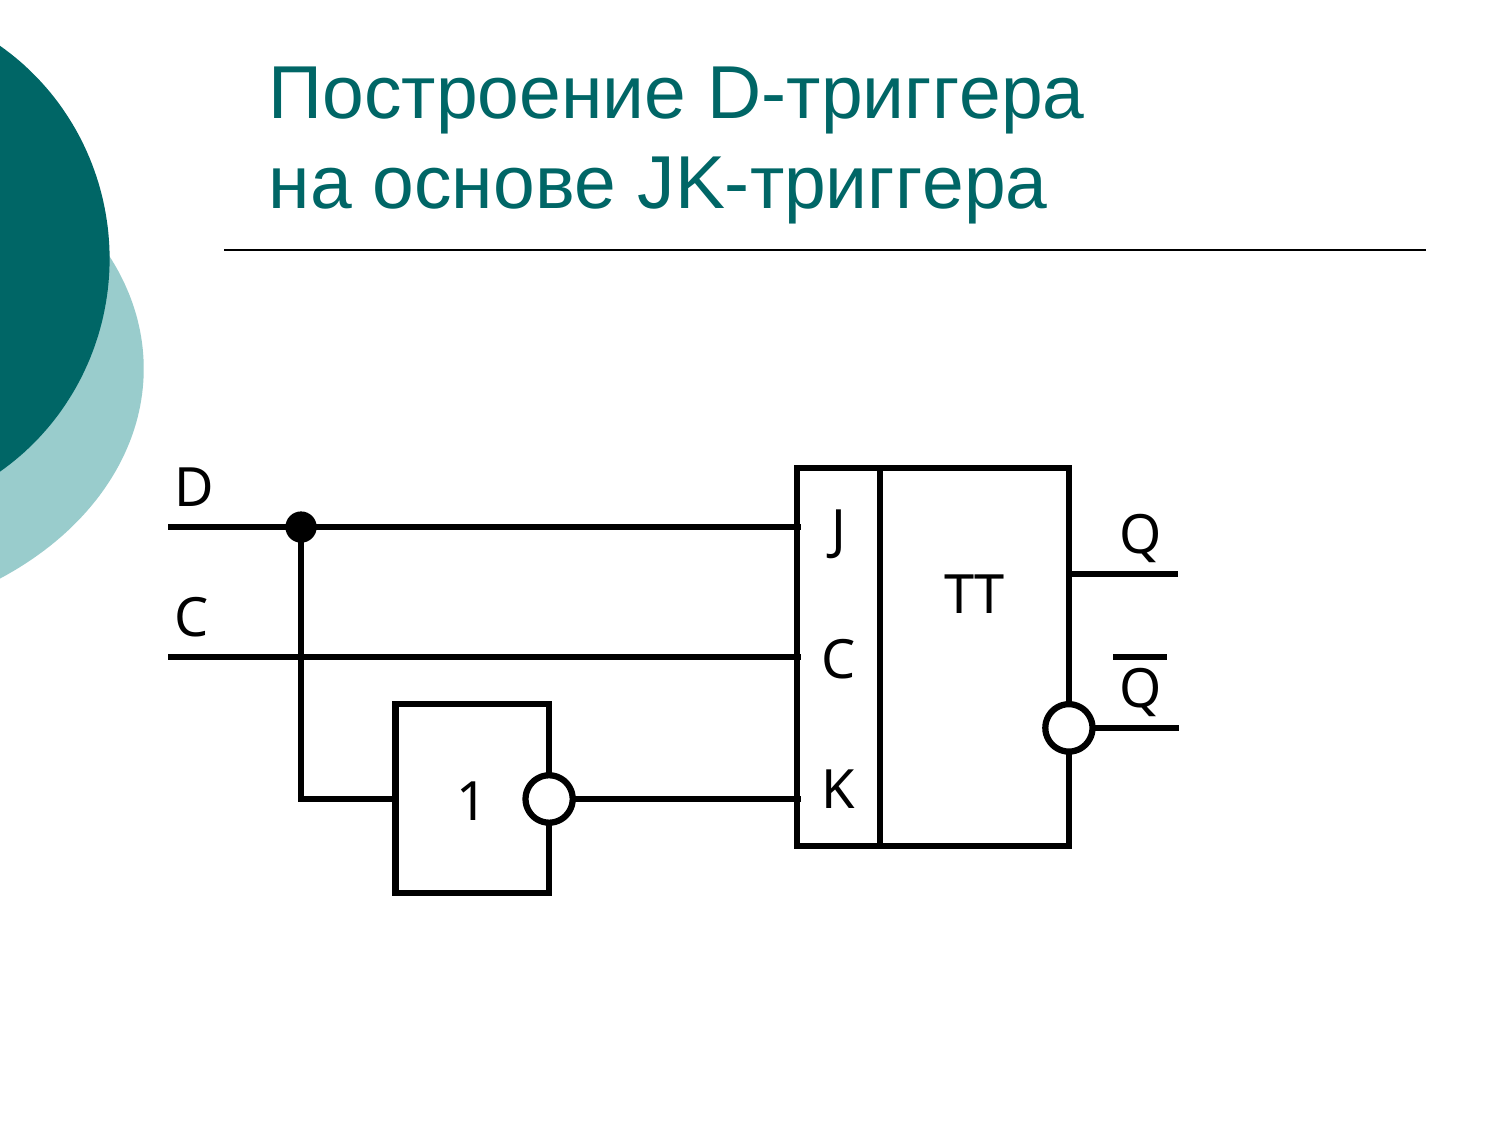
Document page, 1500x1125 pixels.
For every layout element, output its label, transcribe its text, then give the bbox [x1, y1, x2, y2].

text_box 1 [395, 704, 550, 894]
text_box TT [879, 467, 1070, 846]
title Построение D-триггера на основе JK-триггера [254, 11, 1431, 232]
text_box [1045, 704, 1093, 752]
text_box D [159, 444, 266, 525]
text_box Q [1104, 491, 1211, 573]
text_box J С K [797, 467, 880, 847]
text_box [525, 775, 573, 823]
text_box С [159, 574, 266, 655]
text_box Q [1104, 645, 1211, 726]
